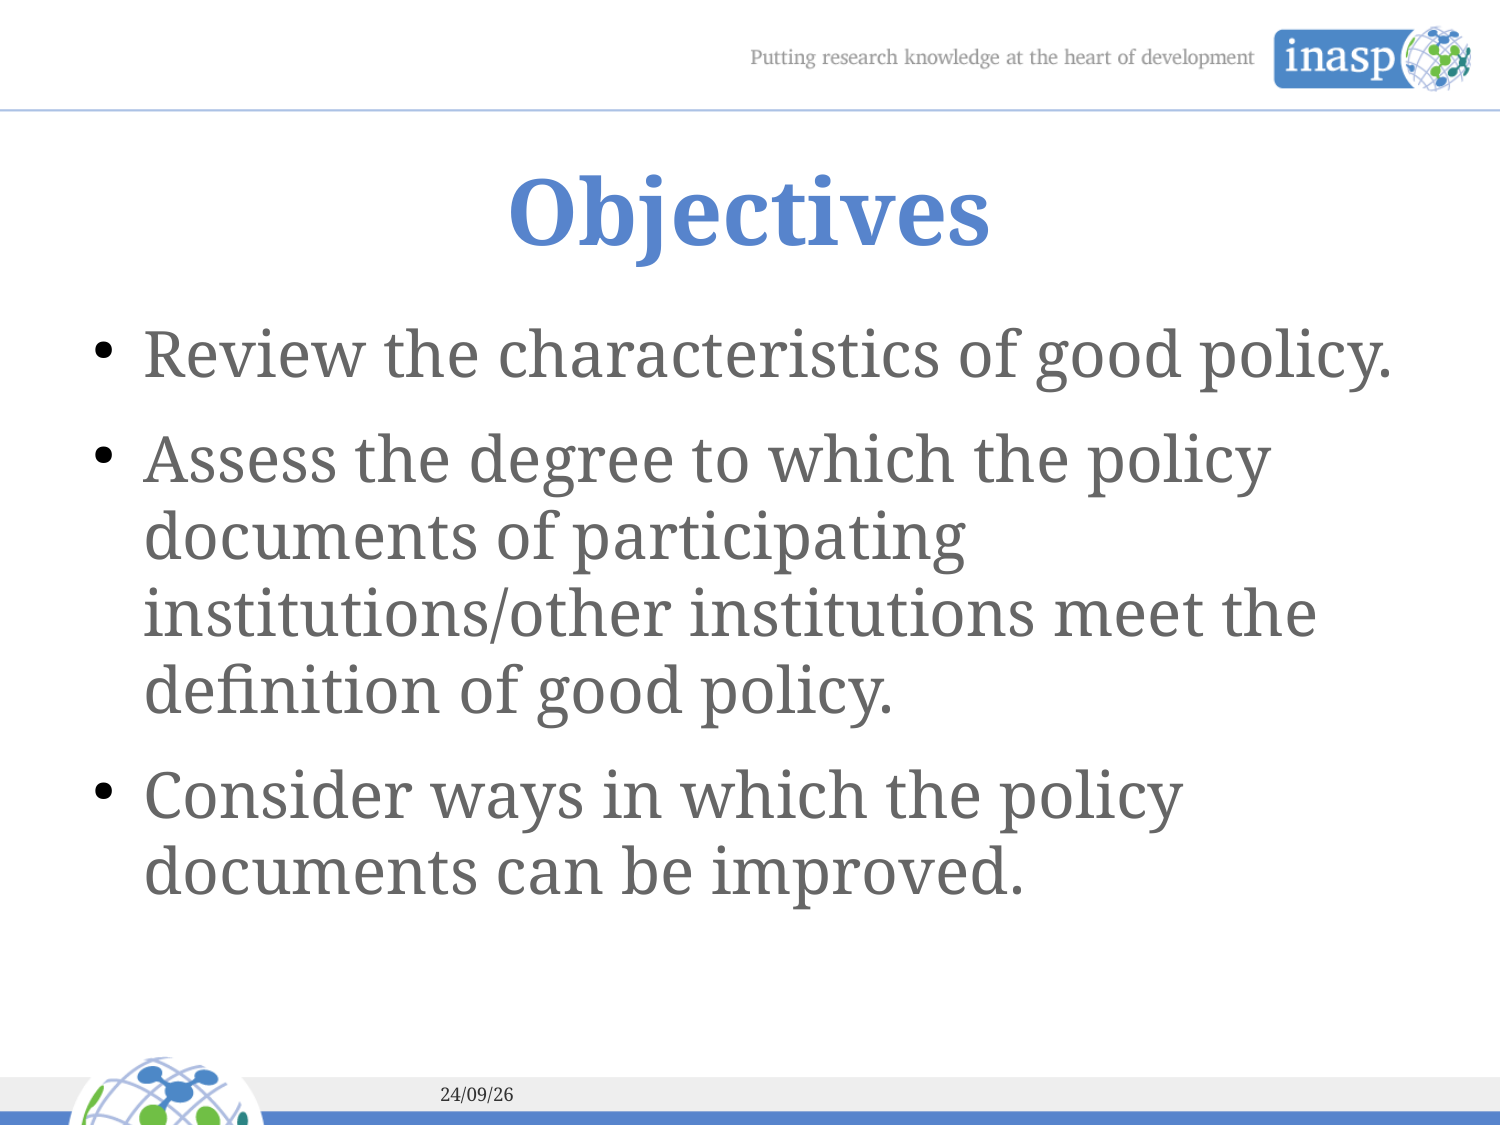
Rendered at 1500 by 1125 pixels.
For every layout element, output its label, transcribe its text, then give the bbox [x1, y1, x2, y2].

picture [0, 0, 1500, 1125]
title Objectives [75, 129, 1426, 313]
list Review the characteristics of good policy. Assess the degree to which the policy documents of participating institutions/other institutions meet the definition of good policy. Consider ways in which the policy documents can be improved. [75, 313, 1426, 967]
